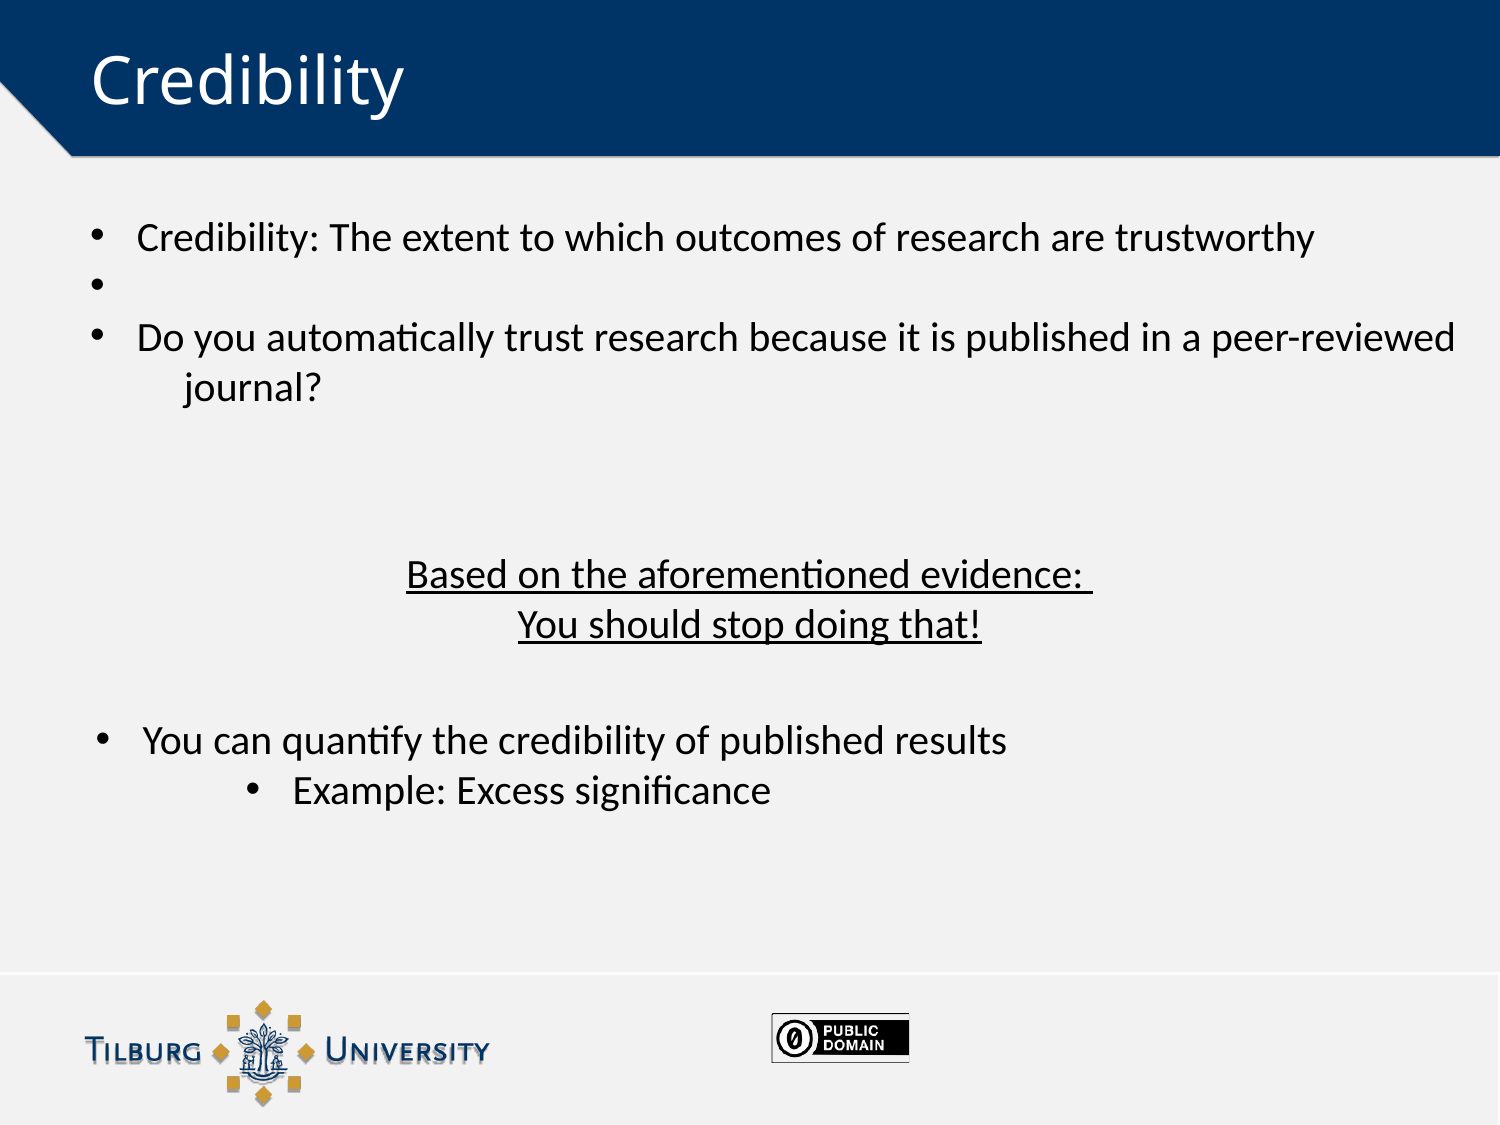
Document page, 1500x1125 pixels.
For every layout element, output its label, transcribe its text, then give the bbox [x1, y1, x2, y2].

title Credibility [75, 0, 1426, 156]
text_box [772, 1014, 909, 1062]
text_box Credibility: The extent to which outcomes of research are trustworthy Do you automatically trust research because it is published in a peer-reviewed journal? [75, 201, 1487, 420]
text_box You can quantify the credibility of published results Example: Excess significance [80, 705, 1420, 822]
text_box Based on the aforementioned evidence: You should stop doing that! [80, 539, 1420, 656]
